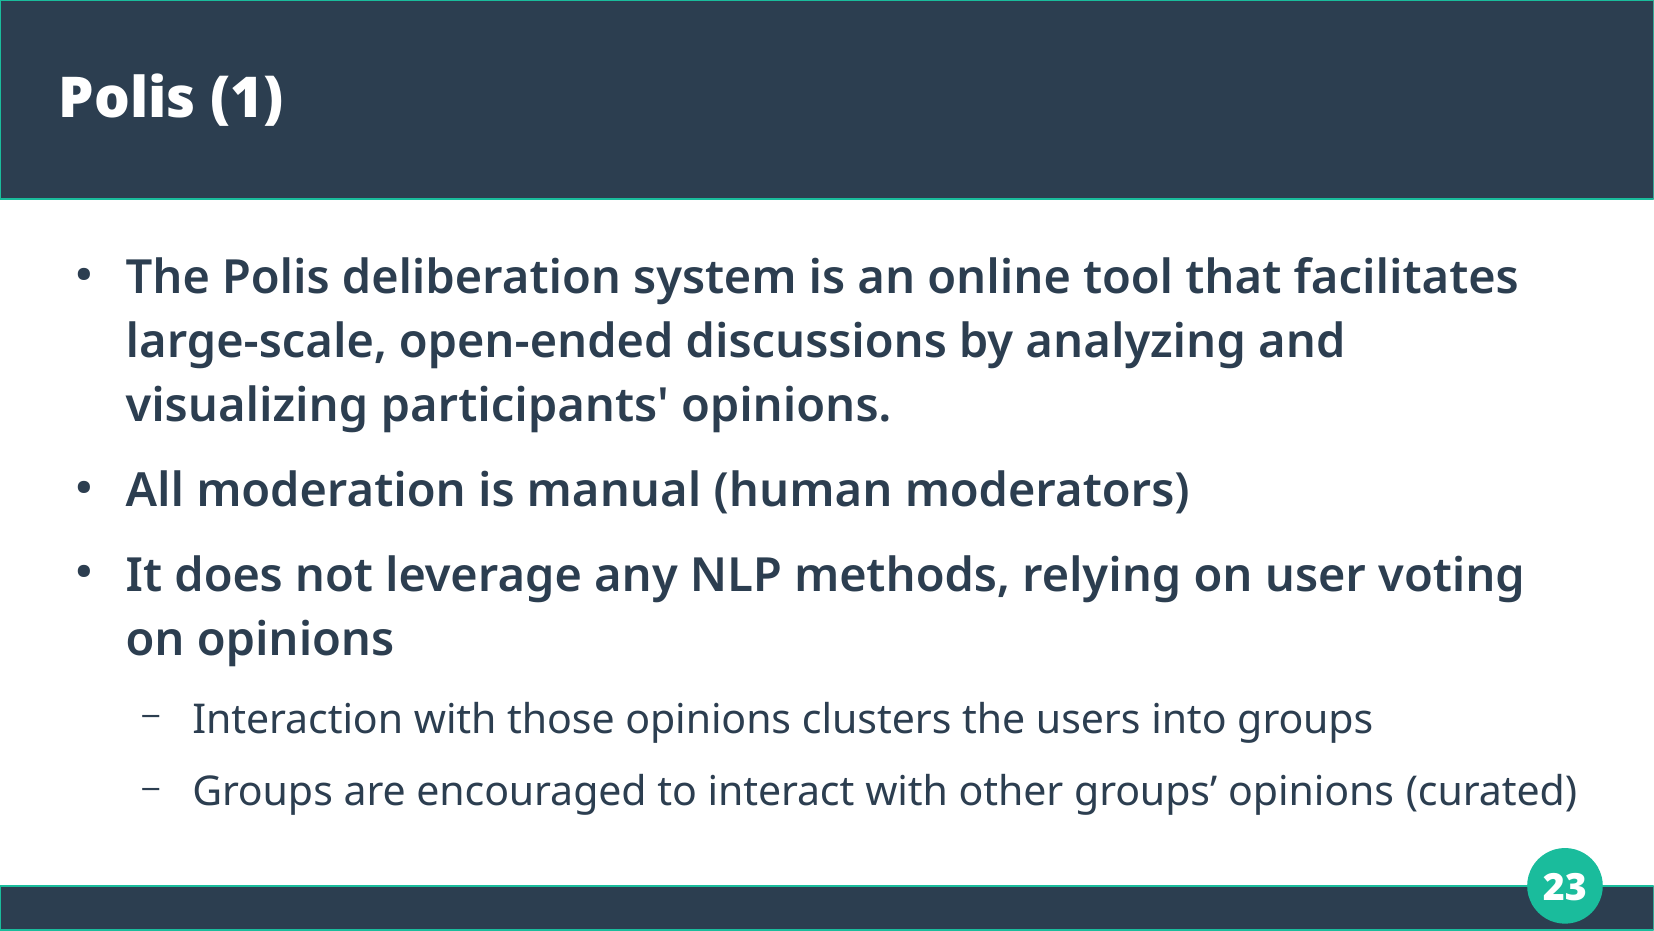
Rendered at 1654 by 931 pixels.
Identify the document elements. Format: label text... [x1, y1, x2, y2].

list The Polis deliberation system is an online tool that facilitates large-scale, open-ended discussions by analyzing and visualizing participants' opinions. All moderation is manual (human moderators) It does not leverage any NLP methods, relying on user voting on opinions Interaction with those opinions clusters the users into groups Groups are encouraged to interact with other groups’ opinions (curated) [59, 243, 1595, 864]
title Polis (1) [59, 37, 1595, 156]
